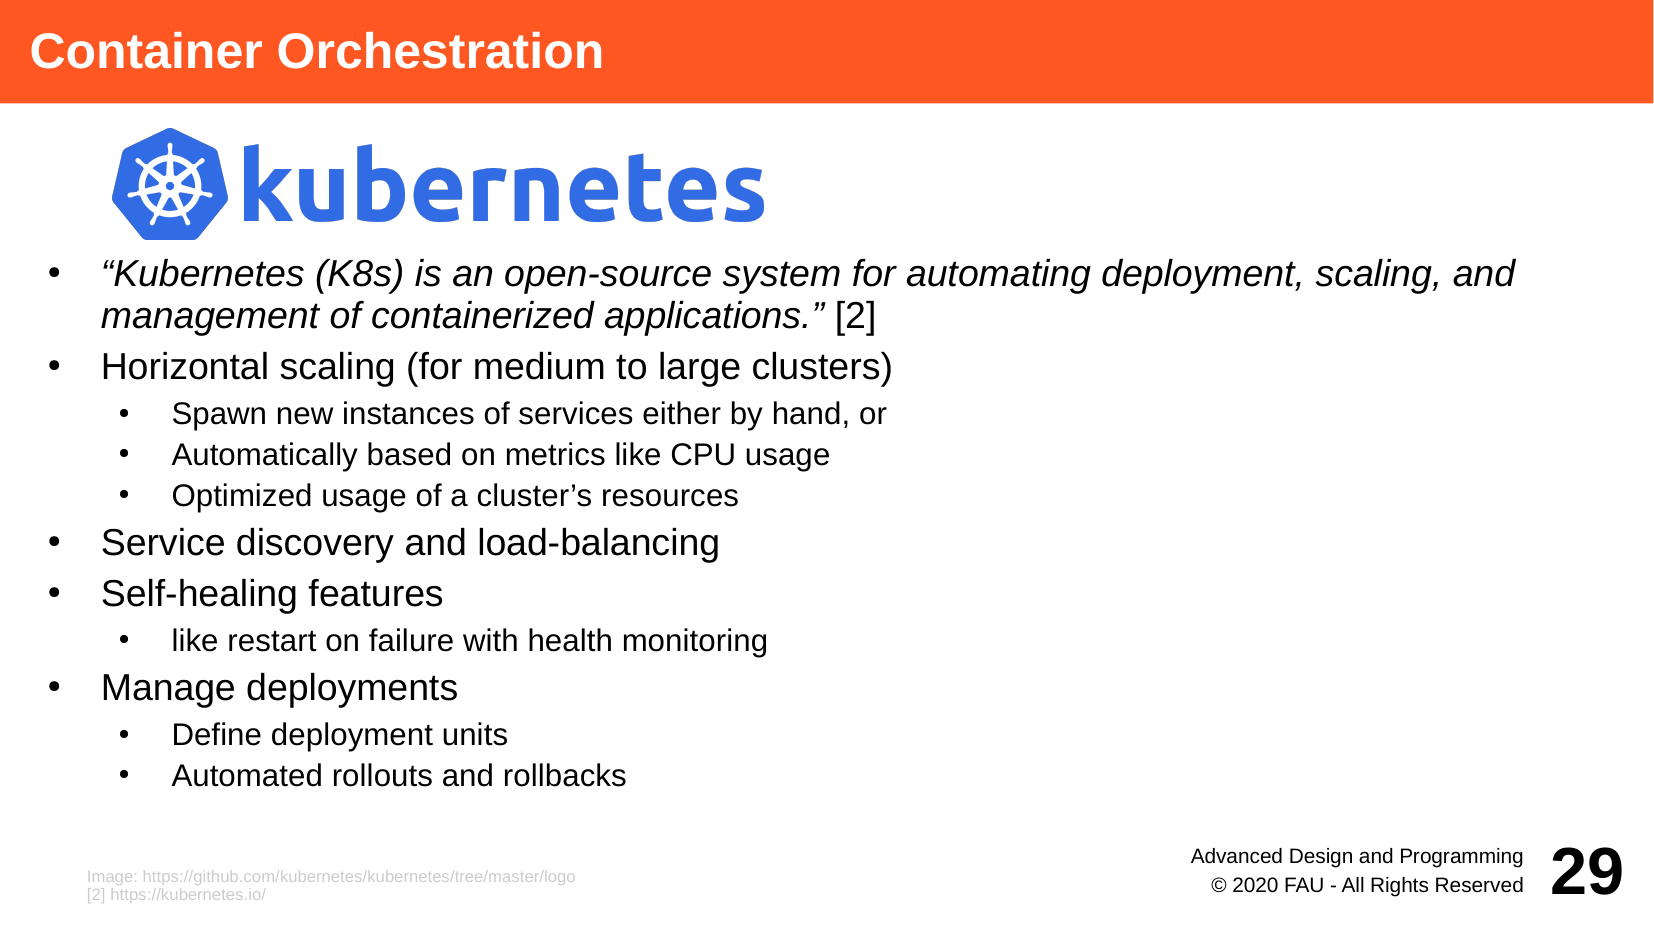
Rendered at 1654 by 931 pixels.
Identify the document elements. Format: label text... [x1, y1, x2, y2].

list “Kubernetes (K8s) is an open-source system for automating deployment, scaling, and management of containerized applications.” [2] Horizontal scaling (for medium to large clusters) Spawn new instances of services either by hand, or Automatically based on metrics like CPU usage Optimized usage of a cluster’s resources Service discovery and load-balancing Self-healing features like restart on failure with health monitoring Manage deployments Define deployment units Automated rollouts and rollbacks [30, 252, 1625, 451]
text_box Image: https://github.com/kubernetes/kubernetes/tree/master/logo [2] https://kubernetes.io/ [75, 855, 1051, 917]
title Container Orchestration [0, 0, 1654, 104]
picture [112, 128, 228, 241]
picture [244, 144, 764, 222]
